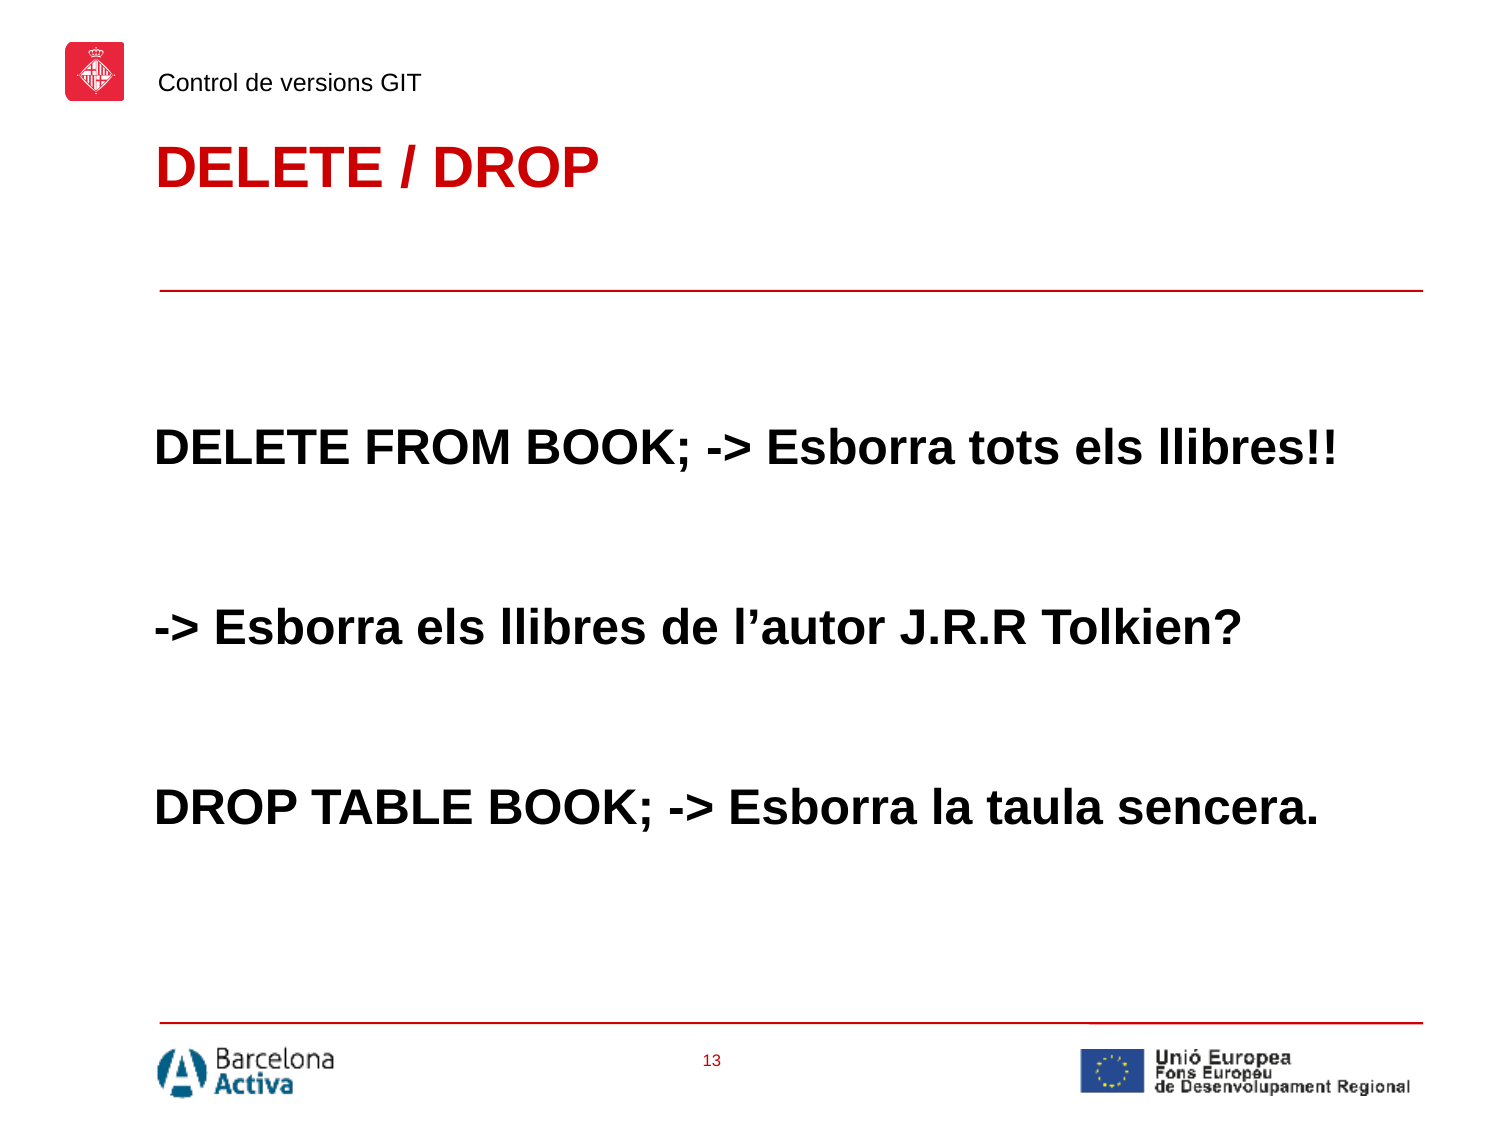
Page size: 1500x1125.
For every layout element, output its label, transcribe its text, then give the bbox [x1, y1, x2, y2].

slide_number <number> [536, 1042, 887, 1103]
picture [147, 1034, 343, 1110]
picture [65, 42, 124, 101]
text_box DELETE FROM BOOK; -> Esborra tots els llibres!! -> Esborra els llibres de l’autor J.R.R Tolkien? DROP TABLE BOOK; -> Esborra la taula sencera. [138, 354, 1372, 745]
text_box Control de versions GIT [142, 58, 666, 104]
picture [1080, 1049, 1411, 1096]
text_box DELETE / DROP [140, 121, 1416, 268]
